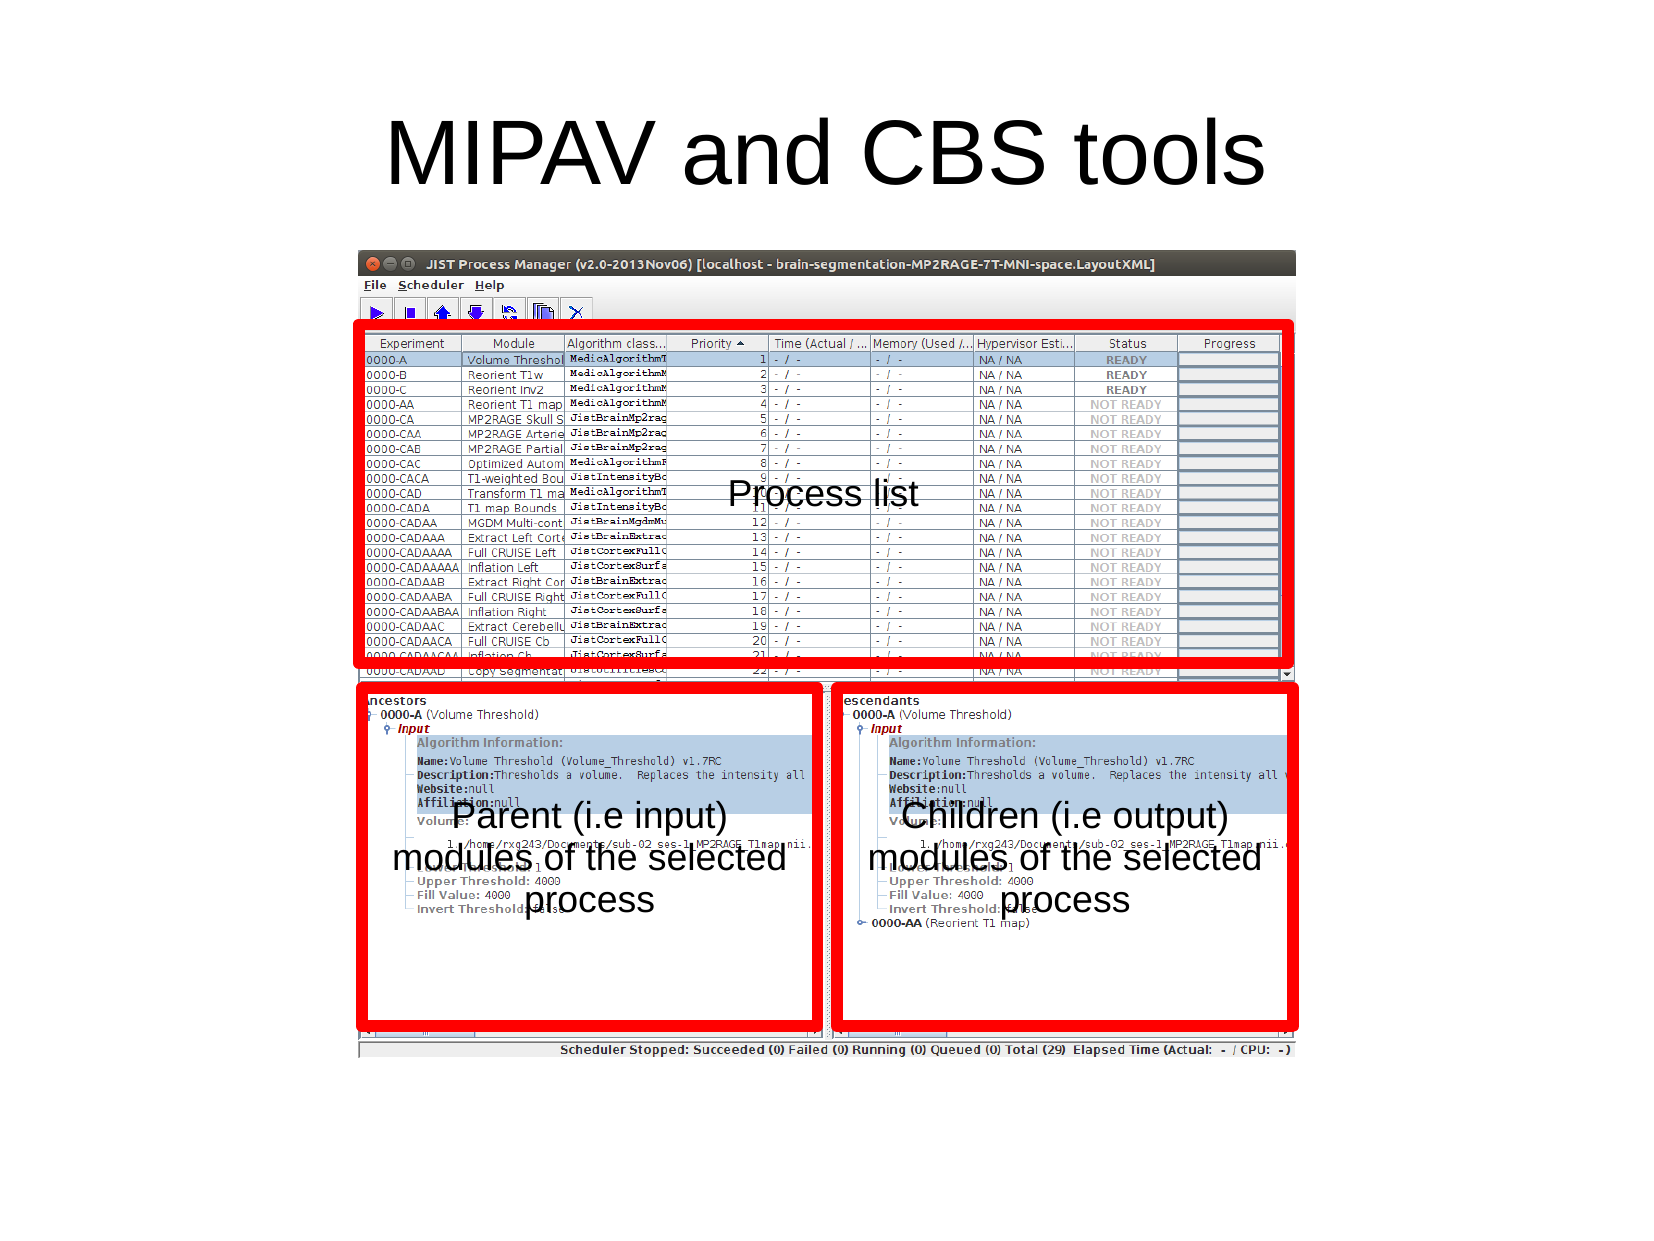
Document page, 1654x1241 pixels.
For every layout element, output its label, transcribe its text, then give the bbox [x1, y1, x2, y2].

text_box Parent (i.e input) modules of the selected process [361, 687, 818, 1027]
text_box Children (i.e output) modules of the selected process [837, 687, 1293, 1027]
picture [358, 250, 1296, 1058]
title MIPAV and CBS tools [82, 49, 1571, 257]
text_box Process list [358, 324, 1288, 663]
